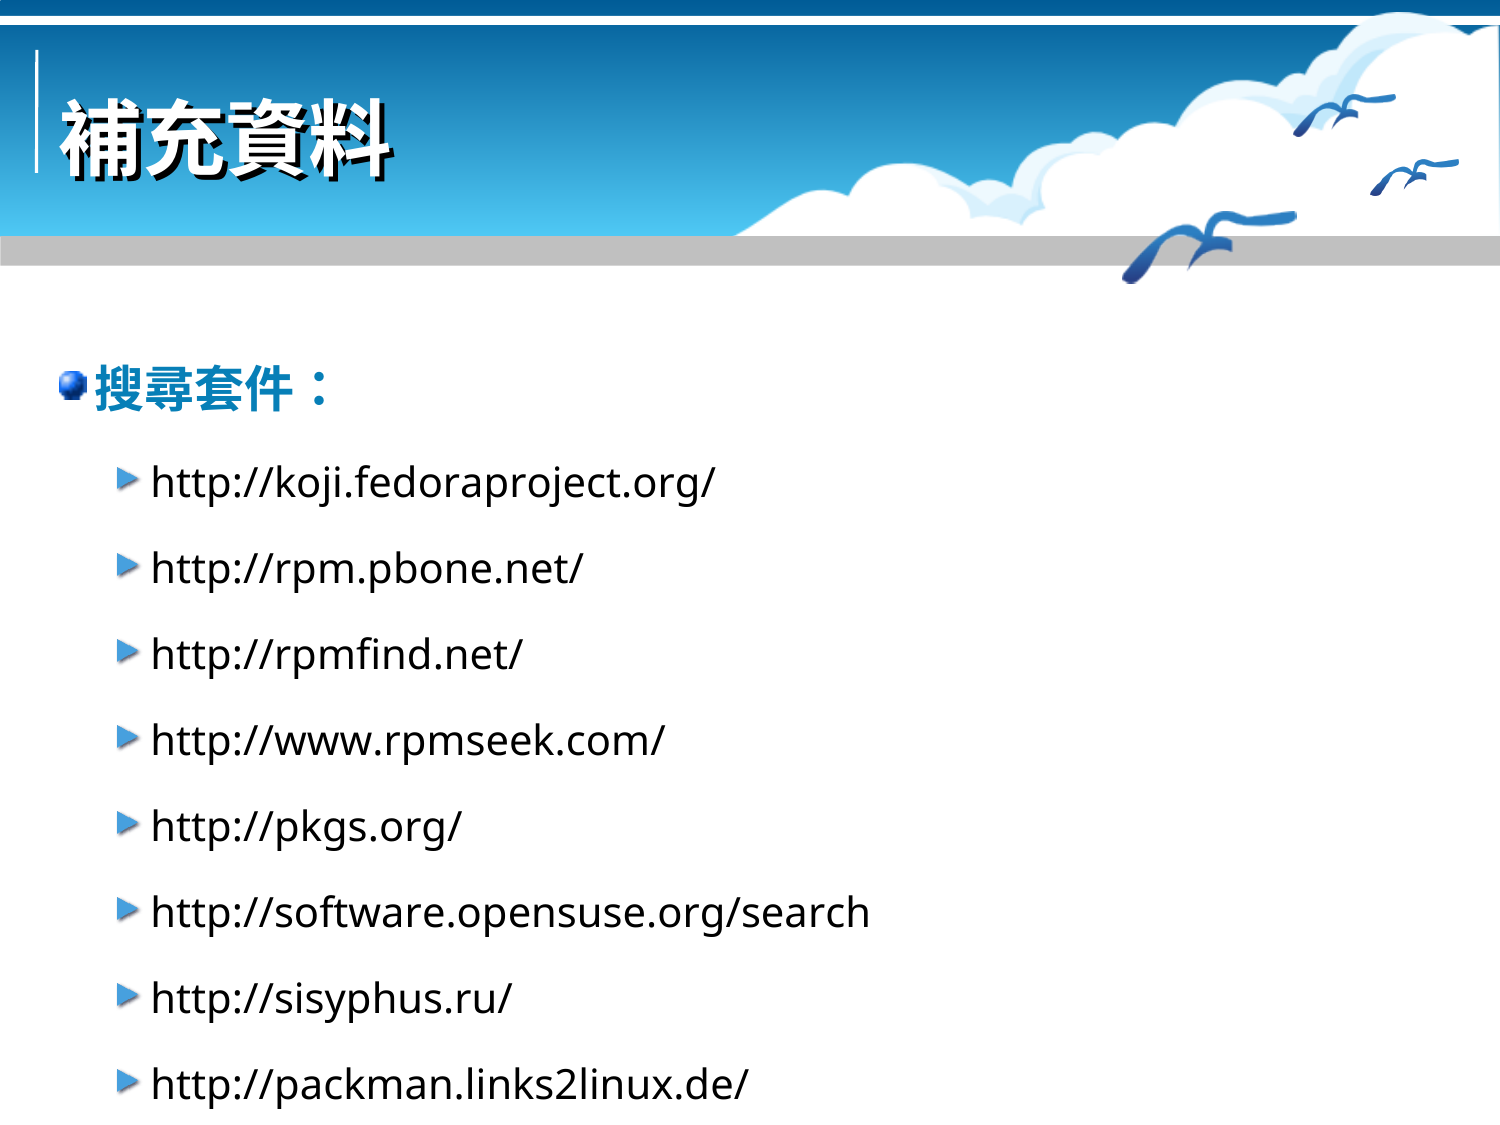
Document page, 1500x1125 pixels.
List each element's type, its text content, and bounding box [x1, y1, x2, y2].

title 補充資料 [59, 86, 1465, 186]
picture [730, 12, 1500, 284]
list 搜尋套件： http://koji.fedoraproject.org/ http://rpm.pbone.net/ http://rpmfind.net/ http://www.rpmseek.com/ http://pkgs.org/ http://software.opensuse.org/search http://sisyphus.ru/ http://packman.links2linux.de/ [59, 312, 1447, 1123]
